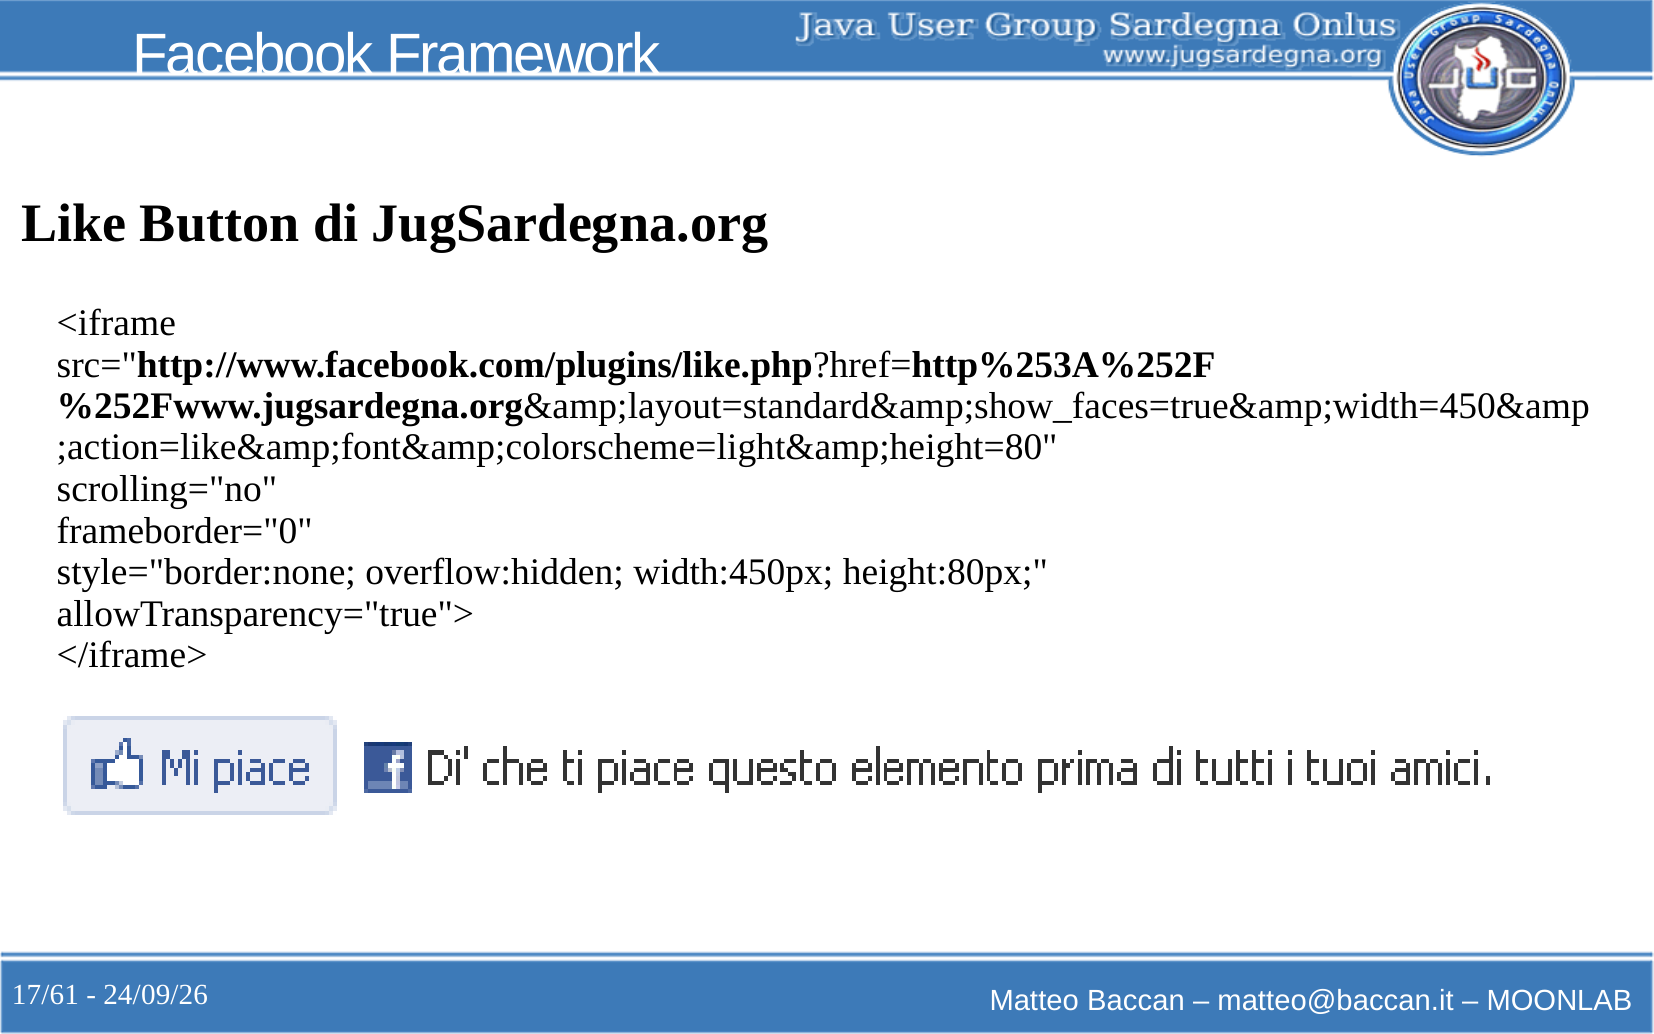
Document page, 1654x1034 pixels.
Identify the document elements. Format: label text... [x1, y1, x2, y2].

text_box Like Button di JugSardegna.org <iframe src="http://www.facebook.com/plugins/like.php?href=http%253A%252F%252Fwww.jugsardegna.org&amp;layout=standard&amp;show_faces=true&amp;width=450&amp;action=like&amp;font&amp;colorscheme=light&amp;height=80" scrolling="no" frameborder="0" style="border:none; overflow:hidden; width:450px; height:80px;" allowTransparency="true"> </iframe> [6, 156, 1649, 794]
picture [0, 0, 1654, 1034]
title Facebook Framework [132, 5, 1609, 103]
